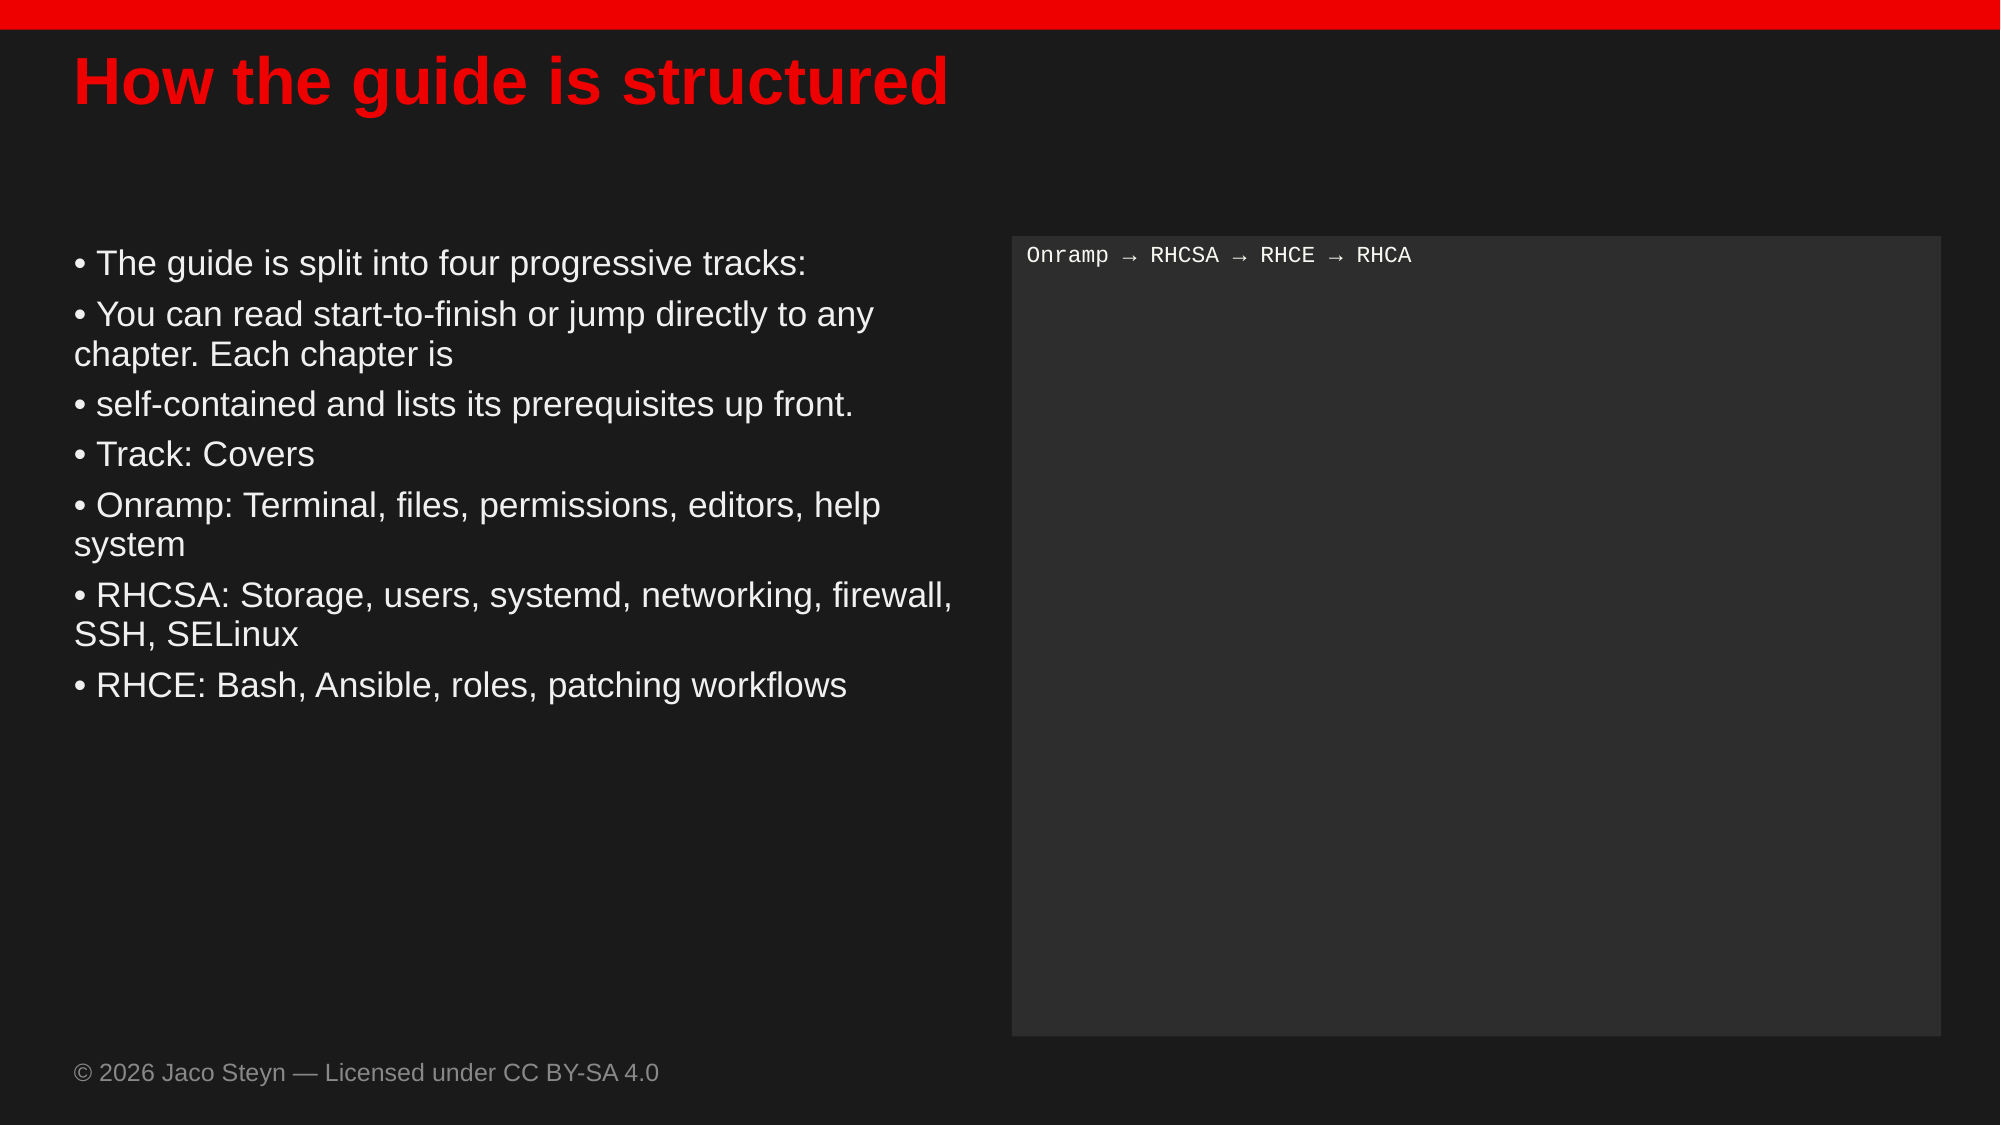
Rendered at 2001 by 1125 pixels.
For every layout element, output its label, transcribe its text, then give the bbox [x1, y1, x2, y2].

text_box © 2026 Jaco Steyn — Licensed under CC BY-SA 4.0 [59, 1051, 1942, 1093]
text_box Onramp → RHCSA → RHCE → RHCA [1011, 236, 1942, 1037]
text_box [0, 0, 2001, 30]
text_box • The guide is split into four progressive tracks: • You can read start-to-finish or jump directly to any chapter. Each chapter is • self-contained and lists its prerequisites up front. • Track: Covers • Onramp: Terminal, files, permissions, editors, help system • RHCSA: Storage, users, systemd, networking, firewall, SSH, SELinux • RHCE: Bash, Ansible, roles, patching workflows [59, 236, 989, 1037]
text_box How the guide is structured [59, 36, 1942, 208]
